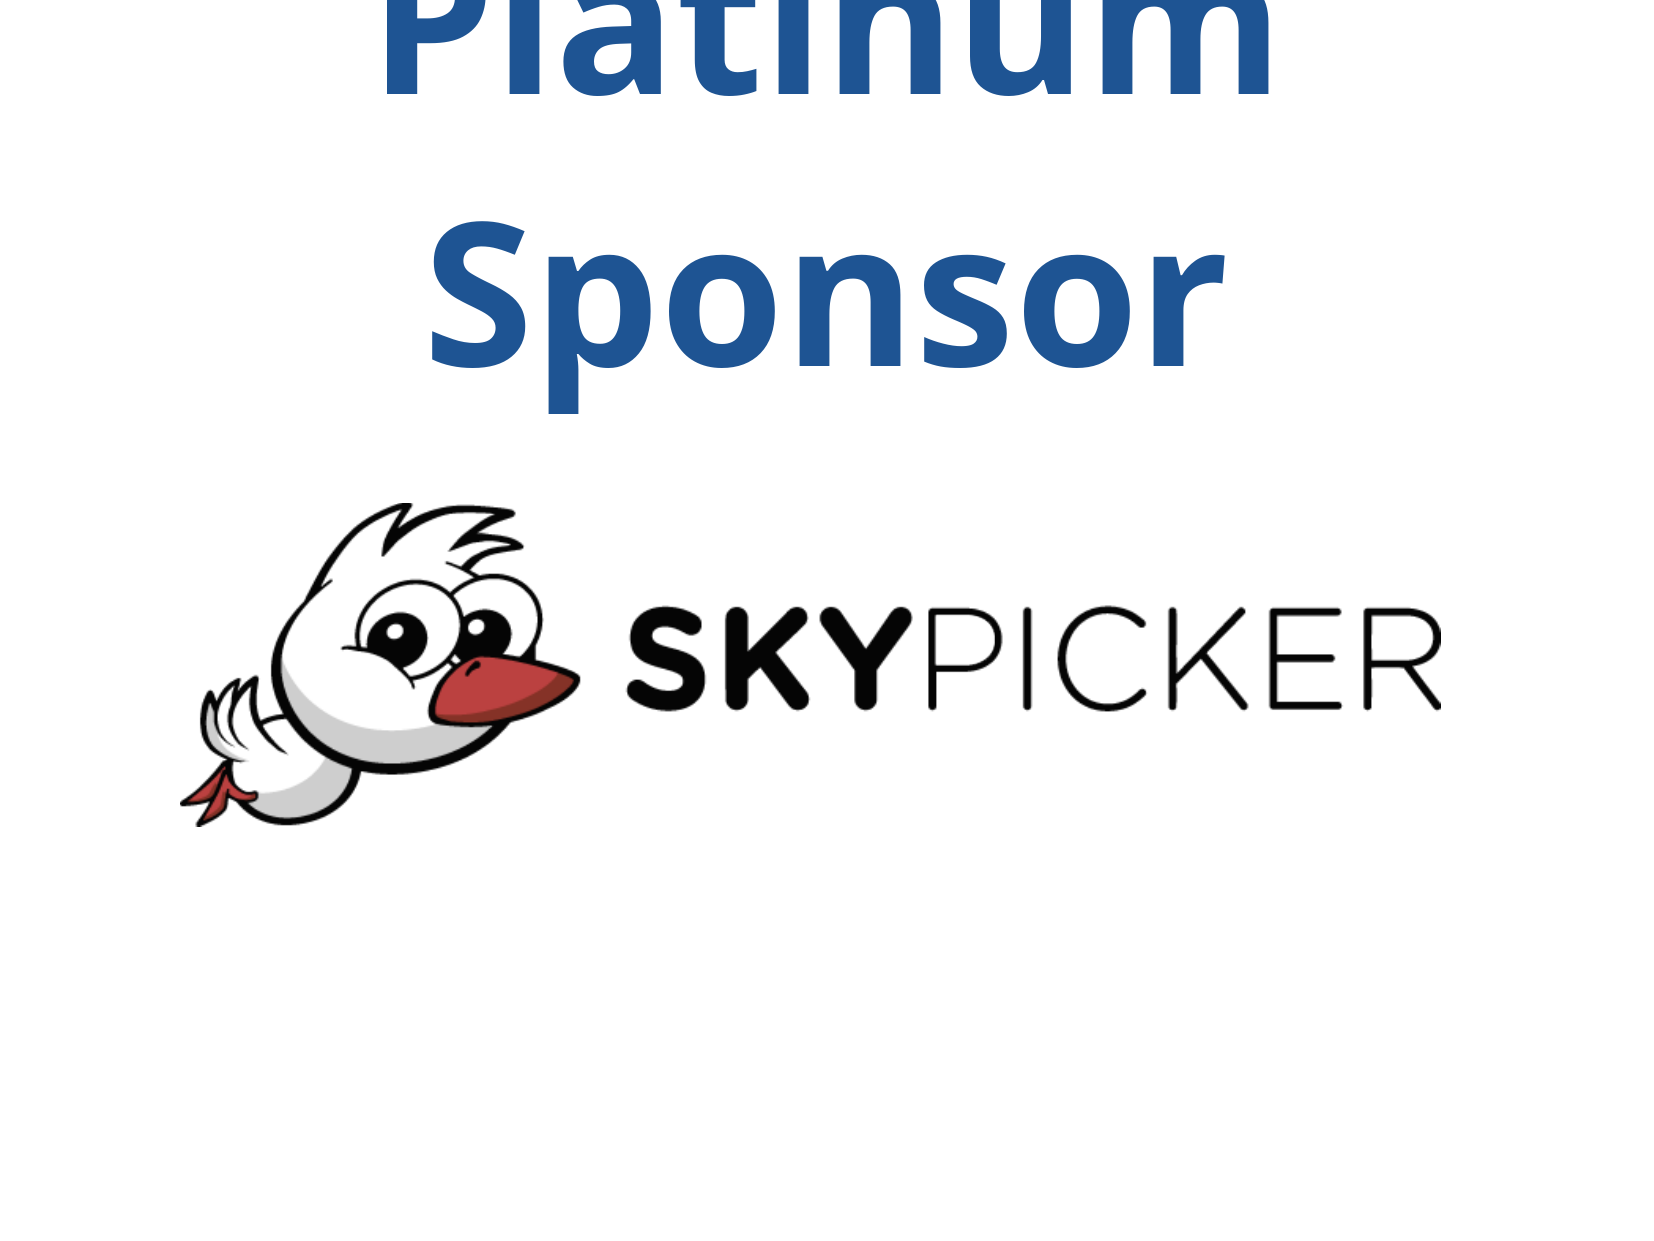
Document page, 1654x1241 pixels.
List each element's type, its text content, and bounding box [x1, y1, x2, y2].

picture [180, 503, 1441, 827]
title Platinum Sponsor [82, 0, 1571, 322]
